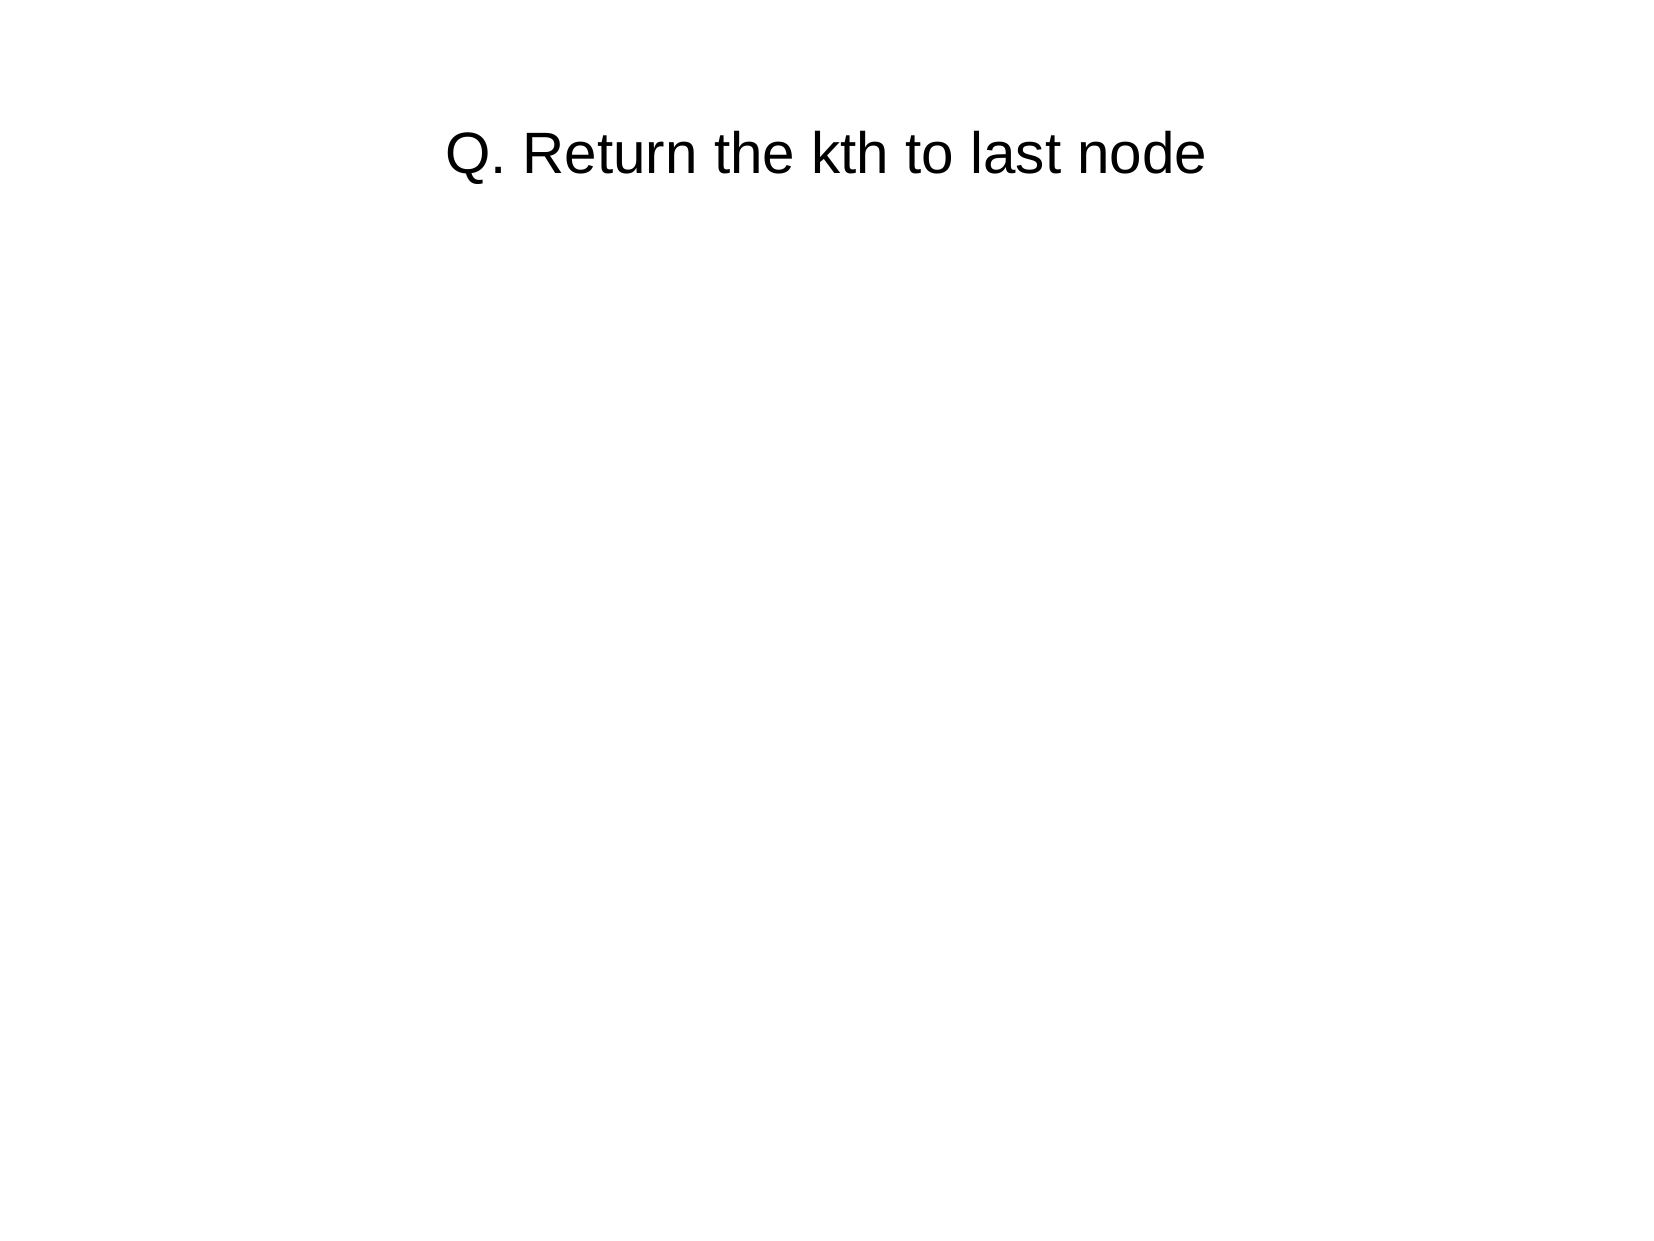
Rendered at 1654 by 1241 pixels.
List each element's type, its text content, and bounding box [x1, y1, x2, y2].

title Q. Return the kth to last node [82, 49, 1571, 257]
